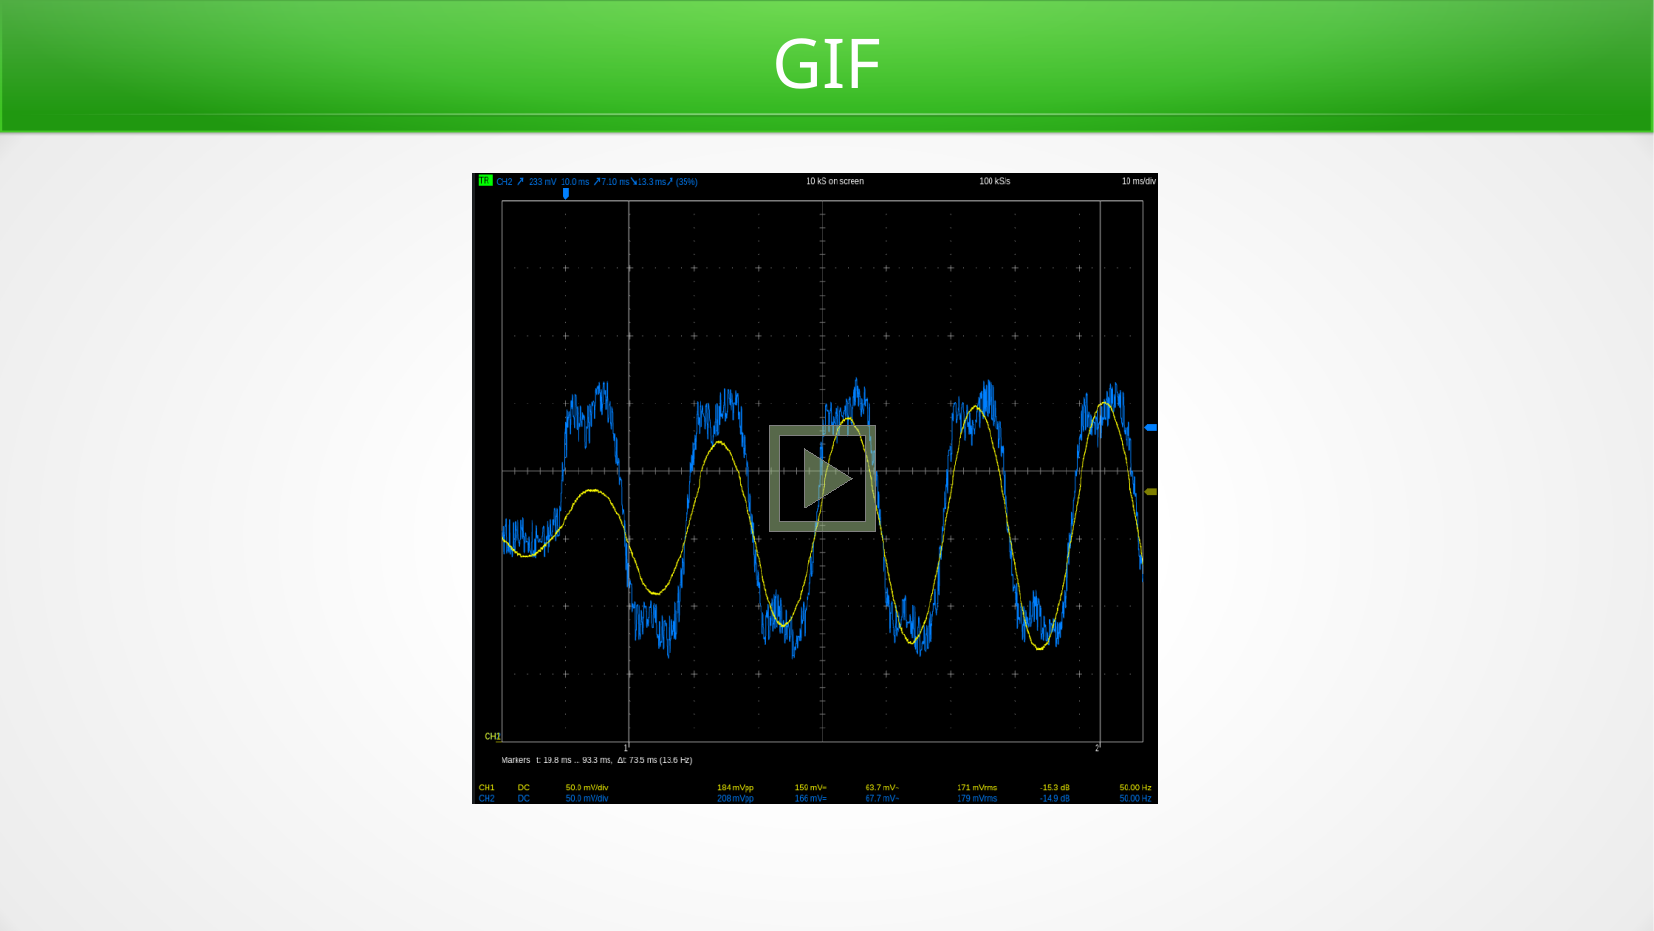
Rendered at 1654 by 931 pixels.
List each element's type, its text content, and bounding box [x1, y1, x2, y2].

picture [0, 0, 1654, 931]
title GIF [82, 8, 1571, 116]
text_box [769, 425, 876, 532]
